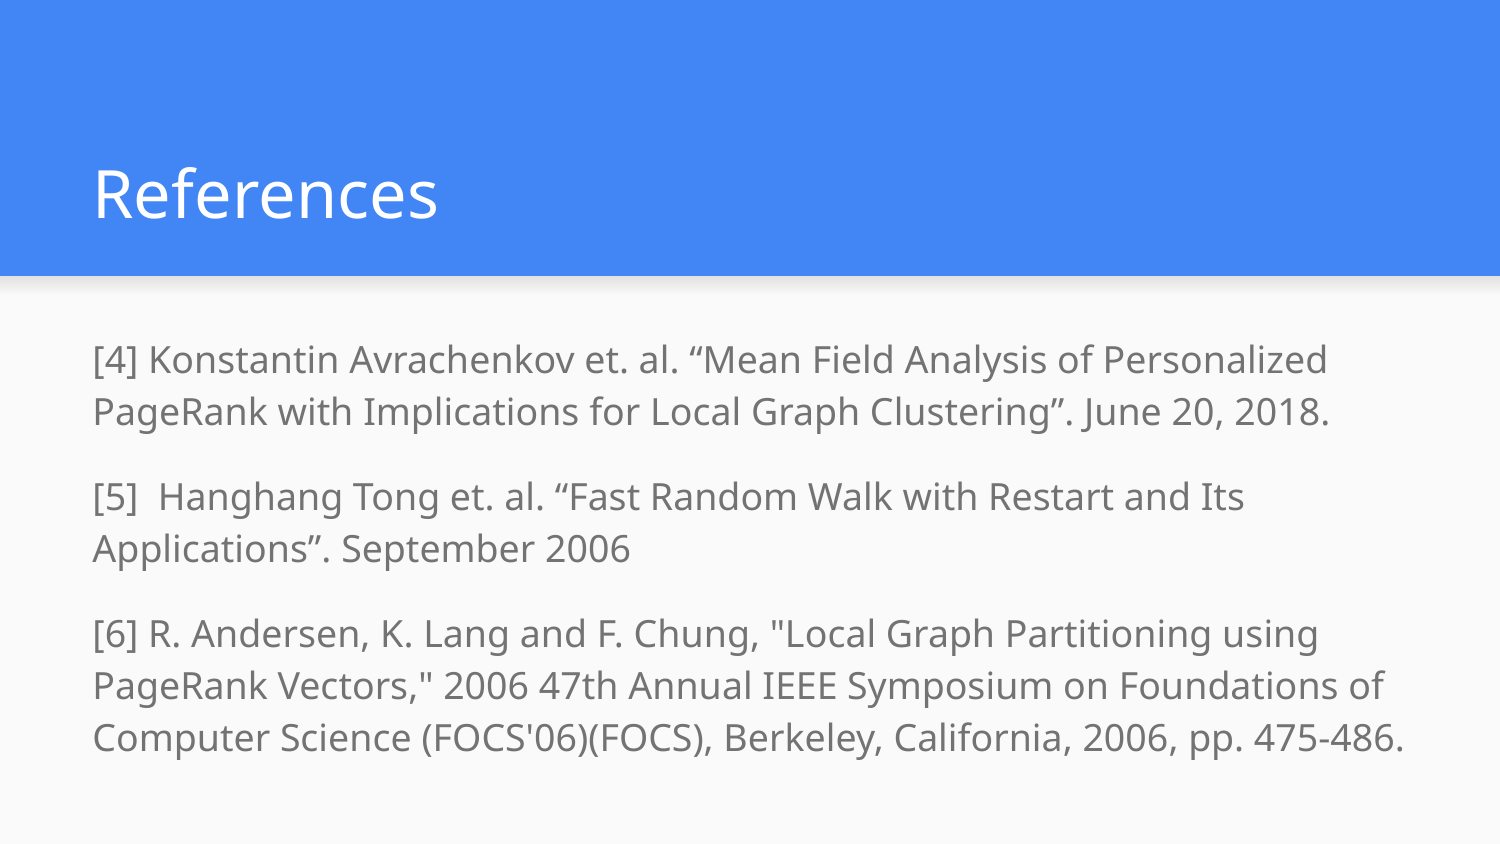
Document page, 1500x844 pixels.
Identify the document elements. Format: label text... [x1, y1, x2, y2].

title References [77, 121, 1427, 248]
list [4] Konstantin Avrachenkov et. al. “Mean Field Analysis of Personalized PageRank with Implications for Local Graph Clustering”. June 20, 2018. [5] Hanghang Tong et. al. “Fast Random Walk with Restart and Its Applications”. September 2006 [6] R. Andersen, K. Lang and F. Chung, "Local Graph Partitioning using PageRank Vectors," 2006 47th Annual IEEE Symposium on Foundations of Computer Science (FOCS'06)(FOCS), Berkeley, California, 2006, pp. 475-486. [77, 314, 1427, 760]
